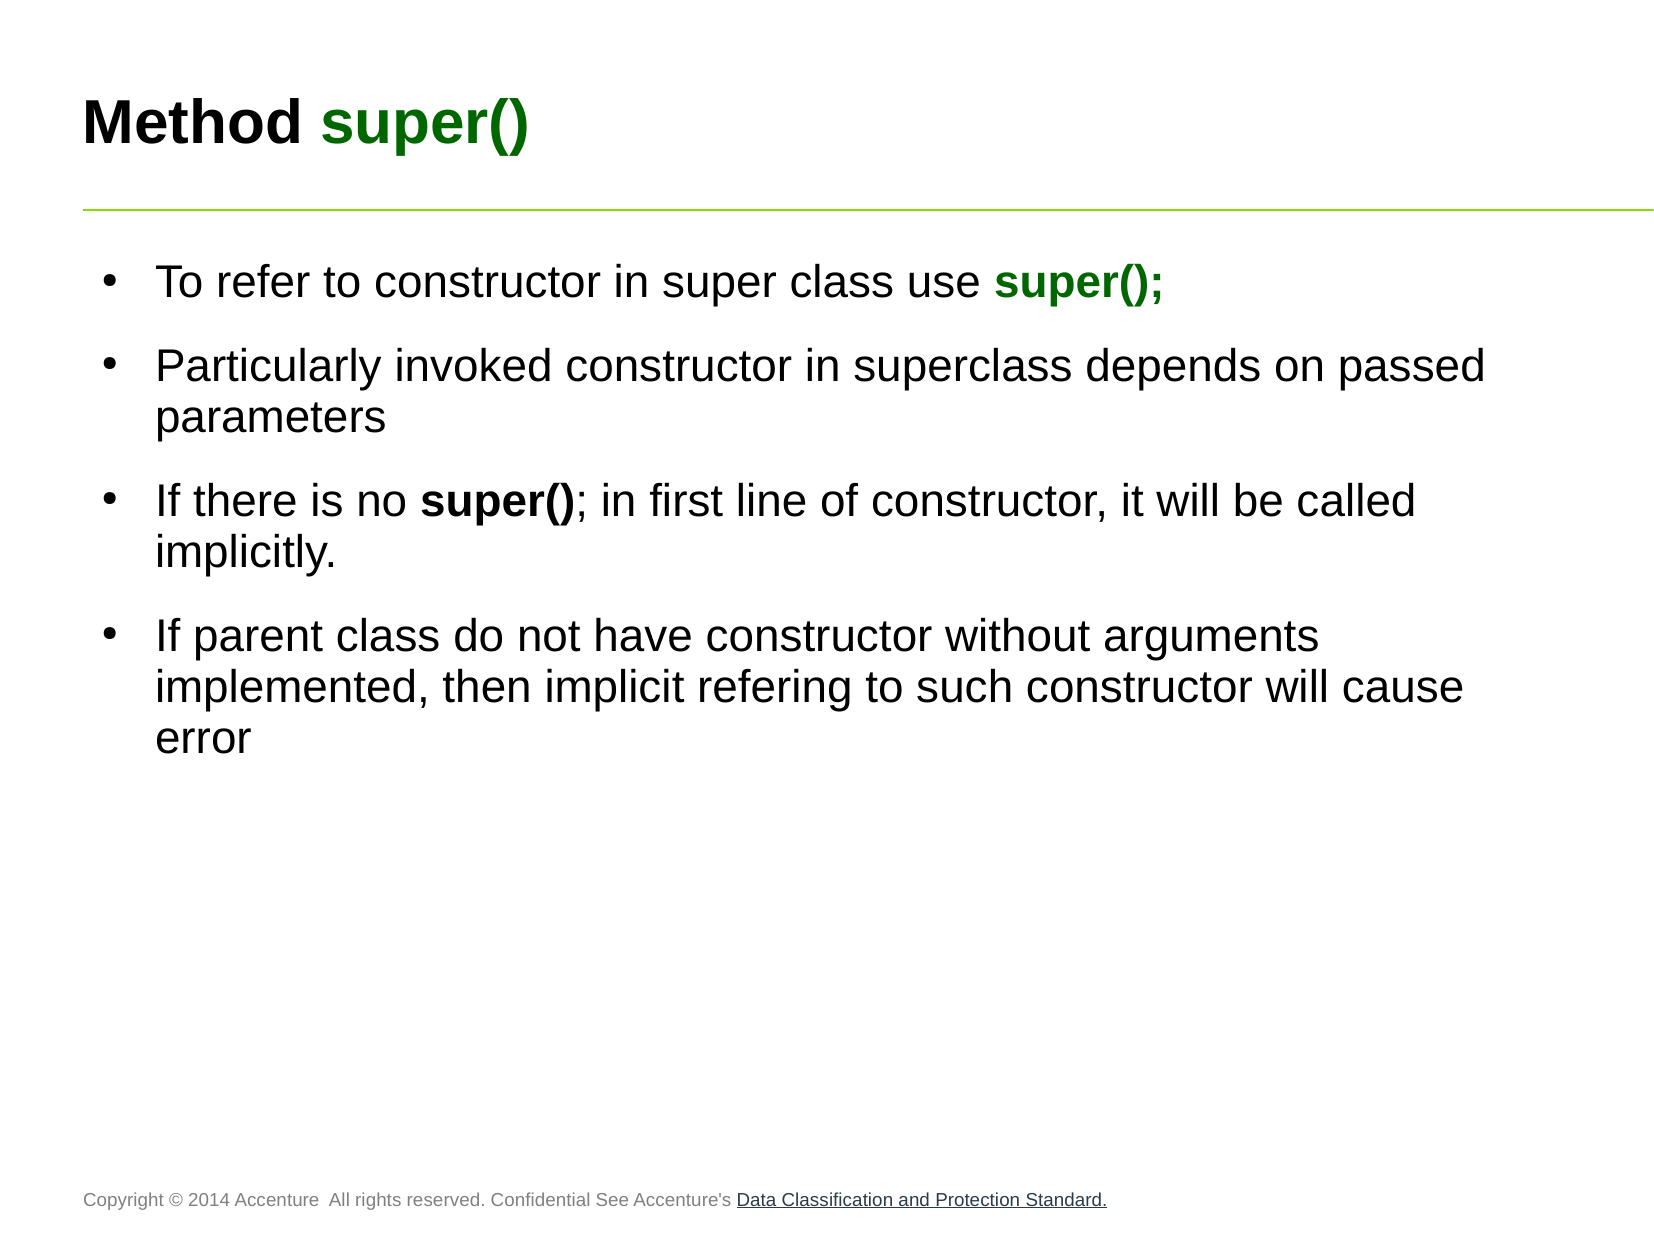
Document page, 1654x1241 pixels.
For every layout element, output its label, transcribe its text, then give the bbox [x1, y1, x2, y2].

title Method super() [82, 49, 1571, 196]
list To refer to constructor in super class use super(); Particularly invoked constructor in superclass depends on passed parameters If there is no super(); in first line of constructor, it will be called implicitly. If parent class do not have constructor without arguments implemented, then implicit refering to such constructor will cause error [84, 255, 1573, 1166]
